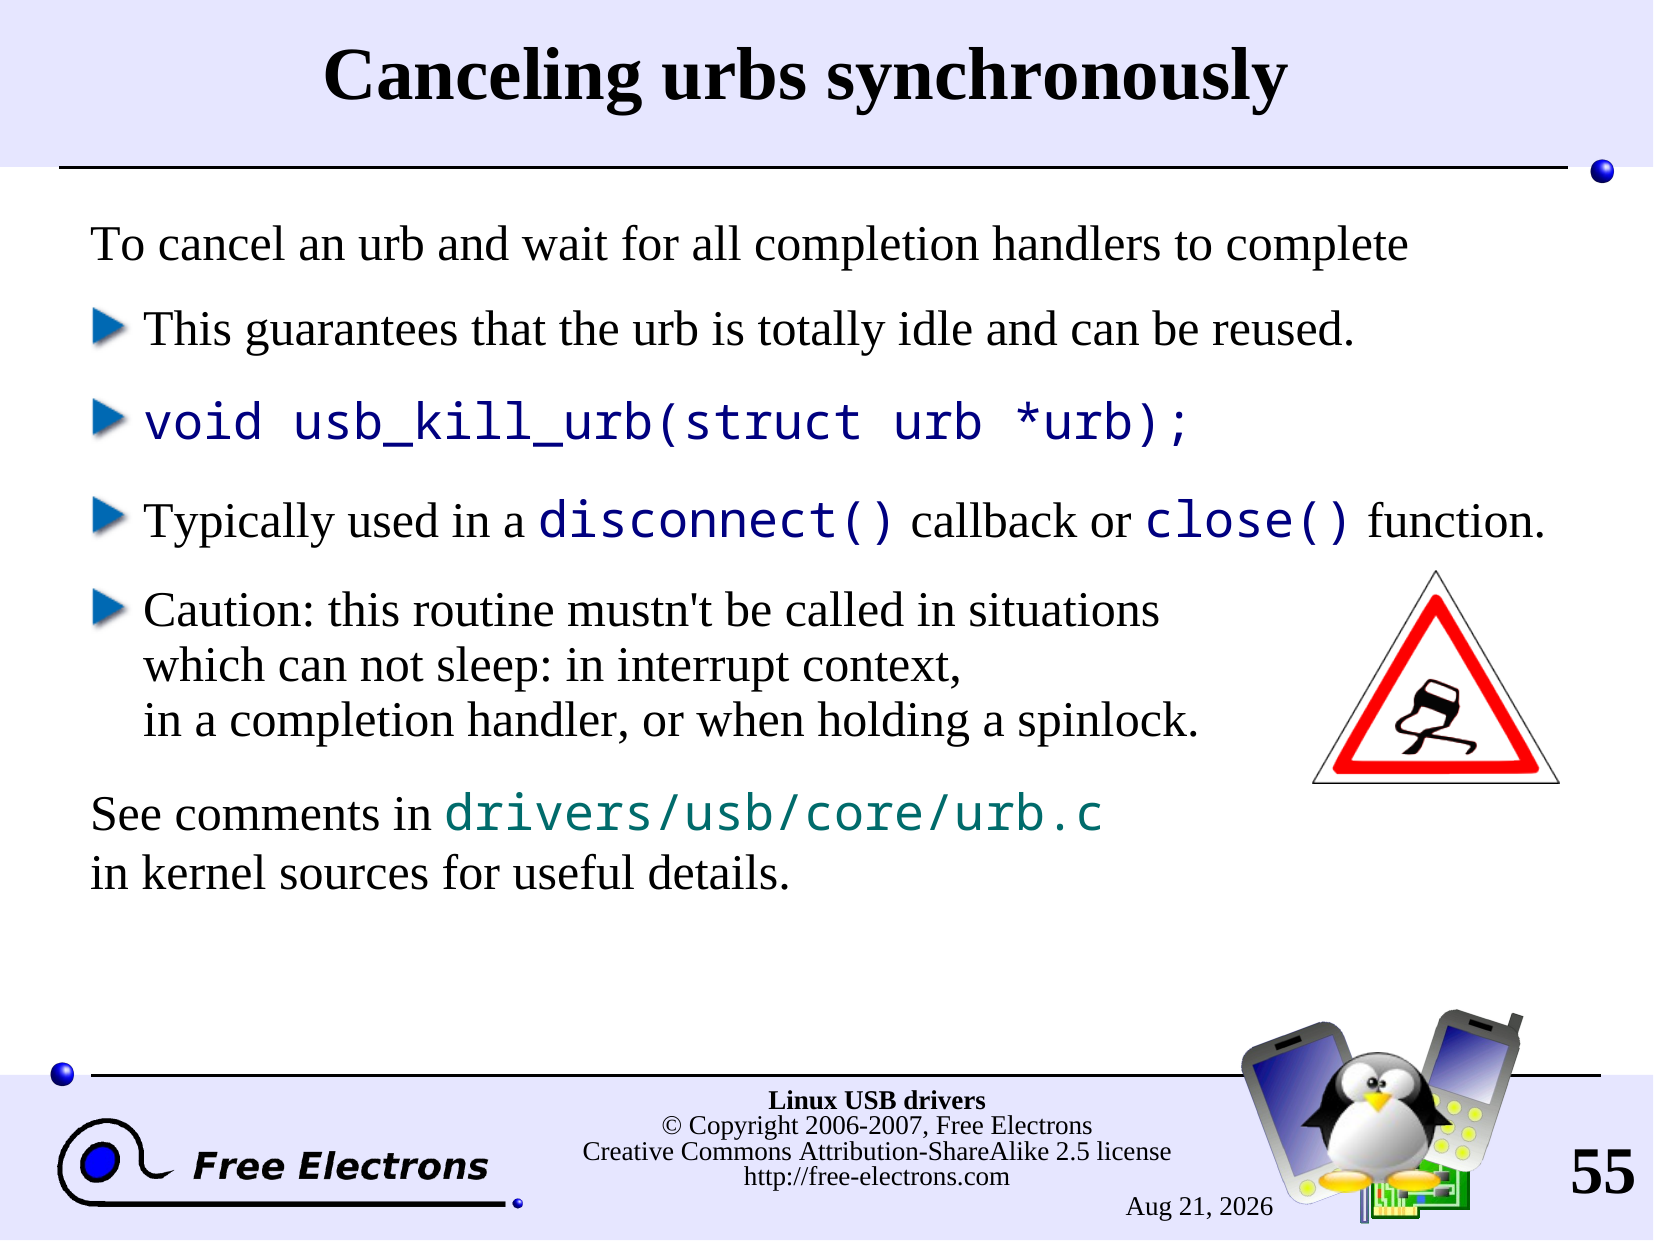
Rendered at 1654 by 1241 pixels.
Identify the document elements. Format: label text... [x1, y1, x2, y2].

list To cancel an urb and wait for all completion handlers to complete This guarantees that the urb is totally idle and can be reused. void usb_kill_urb(struct urb *urb); Typically used in a disconnect() callback or close() function. Caution: this routine mustn't be called in situations which can not sleep: in interrupt context, in a completion handler, or when holding a spinlock. See comments in drivers/usb/core/urb.c in kernel sources for useful details. [72, 216, 1565, 1066]
picture [1312, 570, 1560, 784]
picture [1231, 1066, 1521, 1241]
title Canceling urbs synchronously [60, 25, 1551, 124]
picture [50, 1107, 527, 1216]
